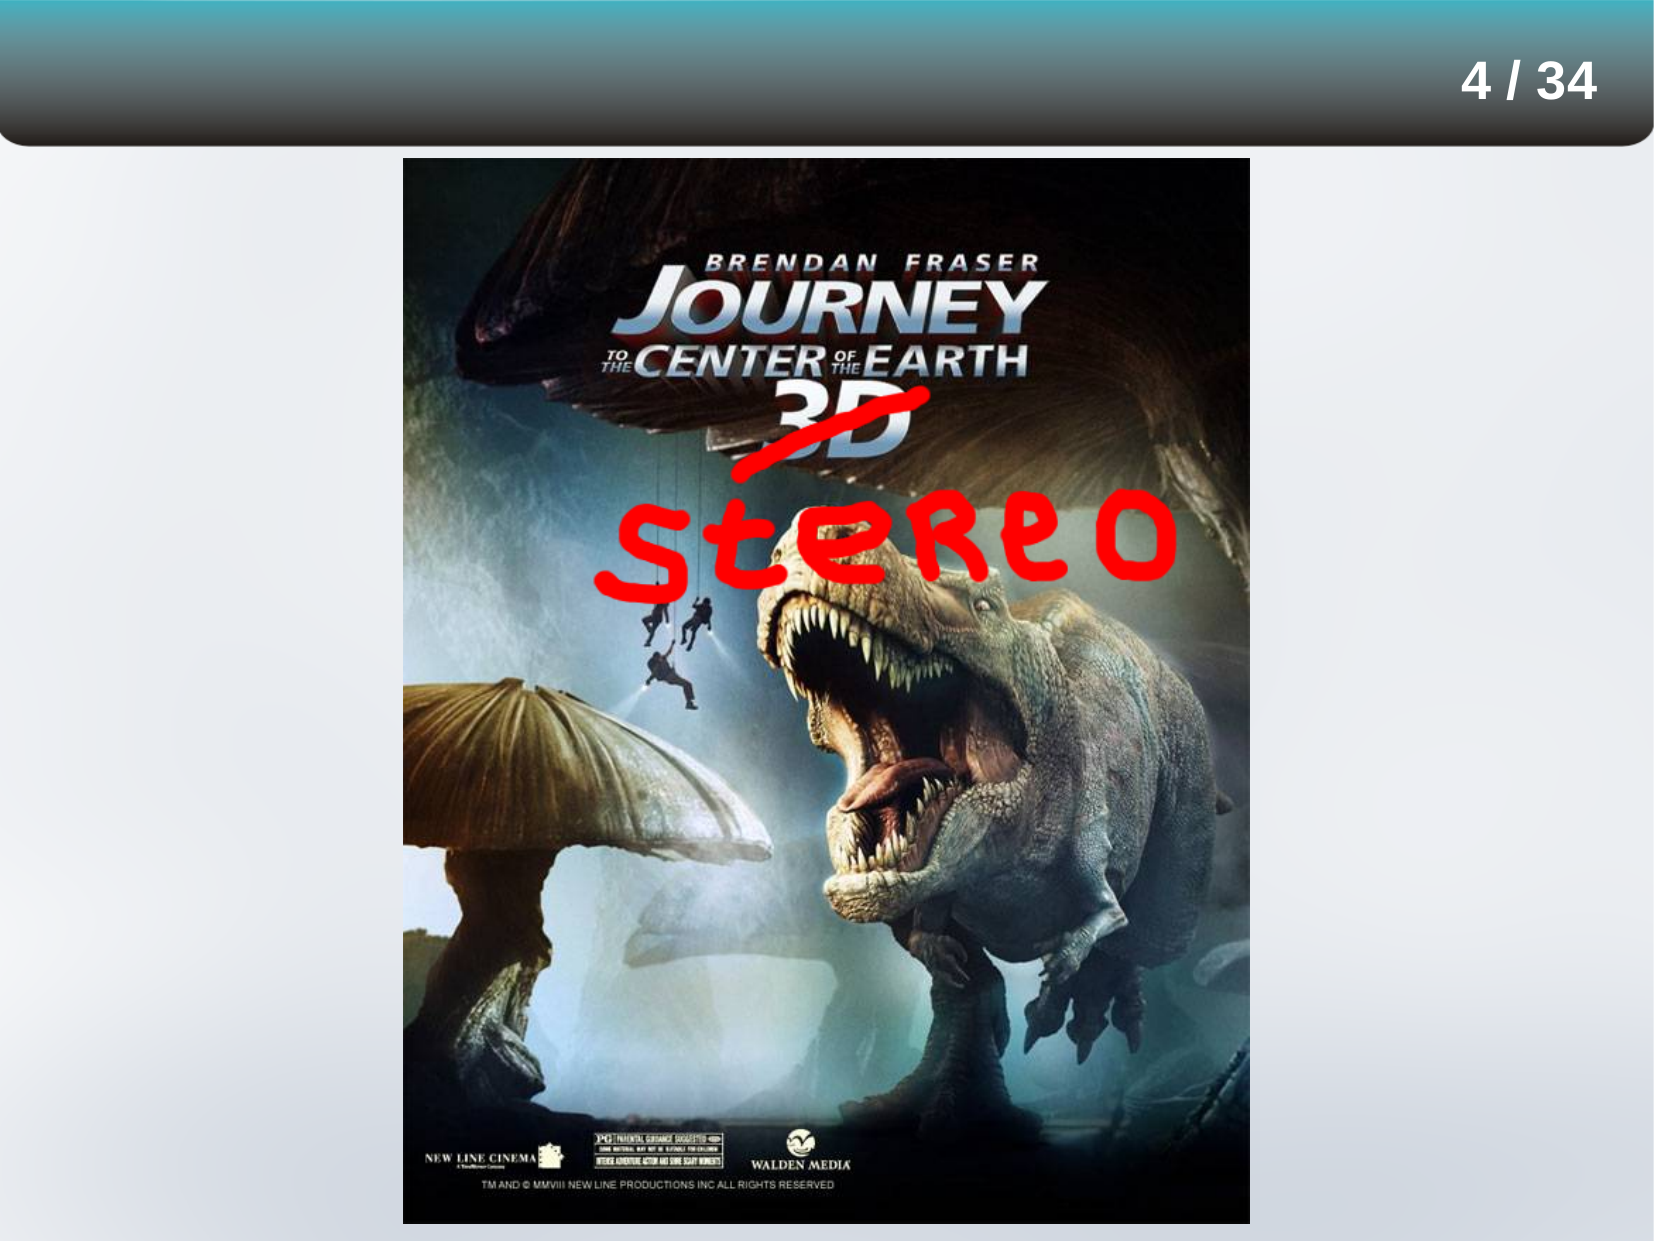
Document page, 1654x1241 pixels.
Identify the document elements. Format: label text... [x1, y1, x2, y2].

text_box <номер> / 34 [1446, 42, 1654, 179]
picture [0, 0, 1654, 1241]
